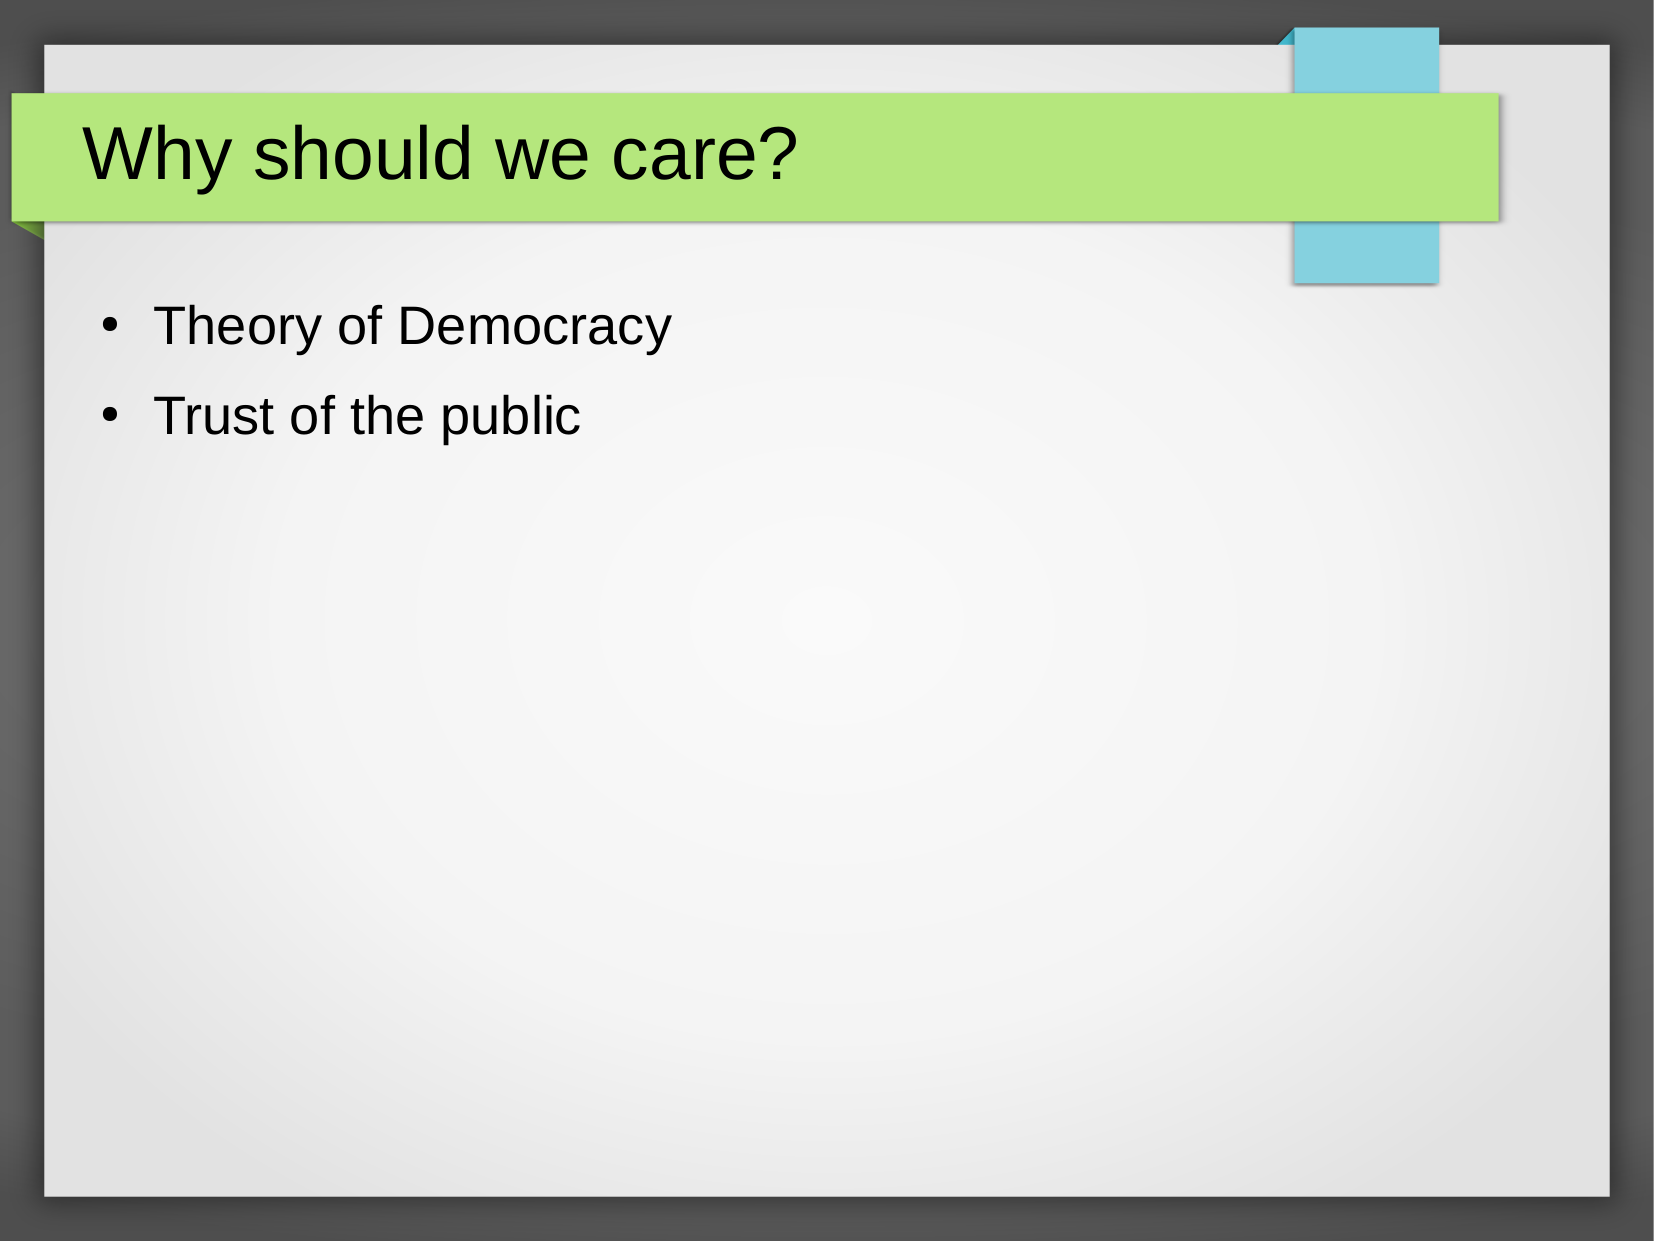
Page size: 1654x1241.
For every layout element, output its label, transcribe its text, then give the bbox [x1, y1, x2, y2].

list Theory of Democracy Trust of the public [82, 295, 1571, 1015]
title Why should we care? [82, 94, 1264, 213]
picture [0, 0, 1654, 1241]
